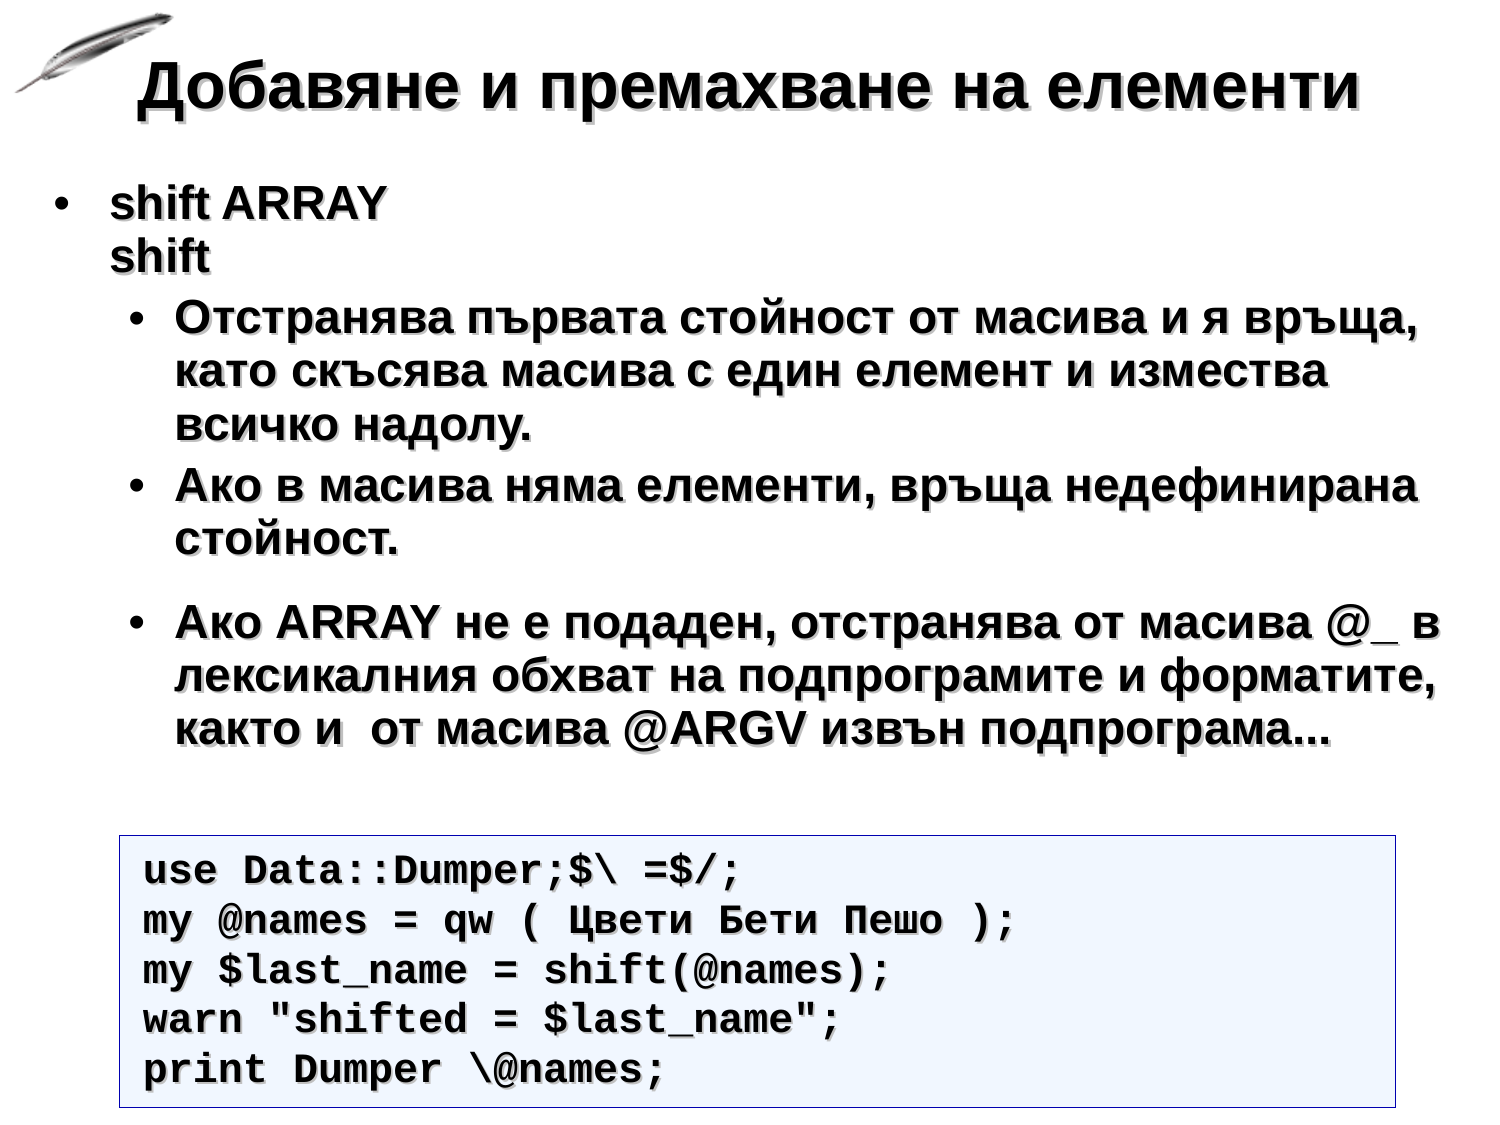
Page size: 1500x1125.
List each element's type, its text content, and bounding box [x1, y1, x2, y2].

list shift ARRAY shift Отстранява първата стойност от масива и я връща, като скъсява масива с един елемент и измества всичко надолу. Ако в масива няма елементи, връща недефинирана стойност. Ако ARRAY не е подаден, отстранява от масива @_ в лексикалния обхват на подпрограмите и форматите, както и от масива @ARGV извън подпрограма... [53, 177, 1447, 1125]
picture [11, 11, 103, 95]
text_box use Data::Dumper;$\ =$/; my @names = qw ( Цвети Бети Пешо ); my $last_name = shift(@names); warn "shifted = $last_name"; print Dumper \@names; [119, 835, 1396, 1107]
title Добавяне и премахване на елементи [103, 0, 1397, 178]
